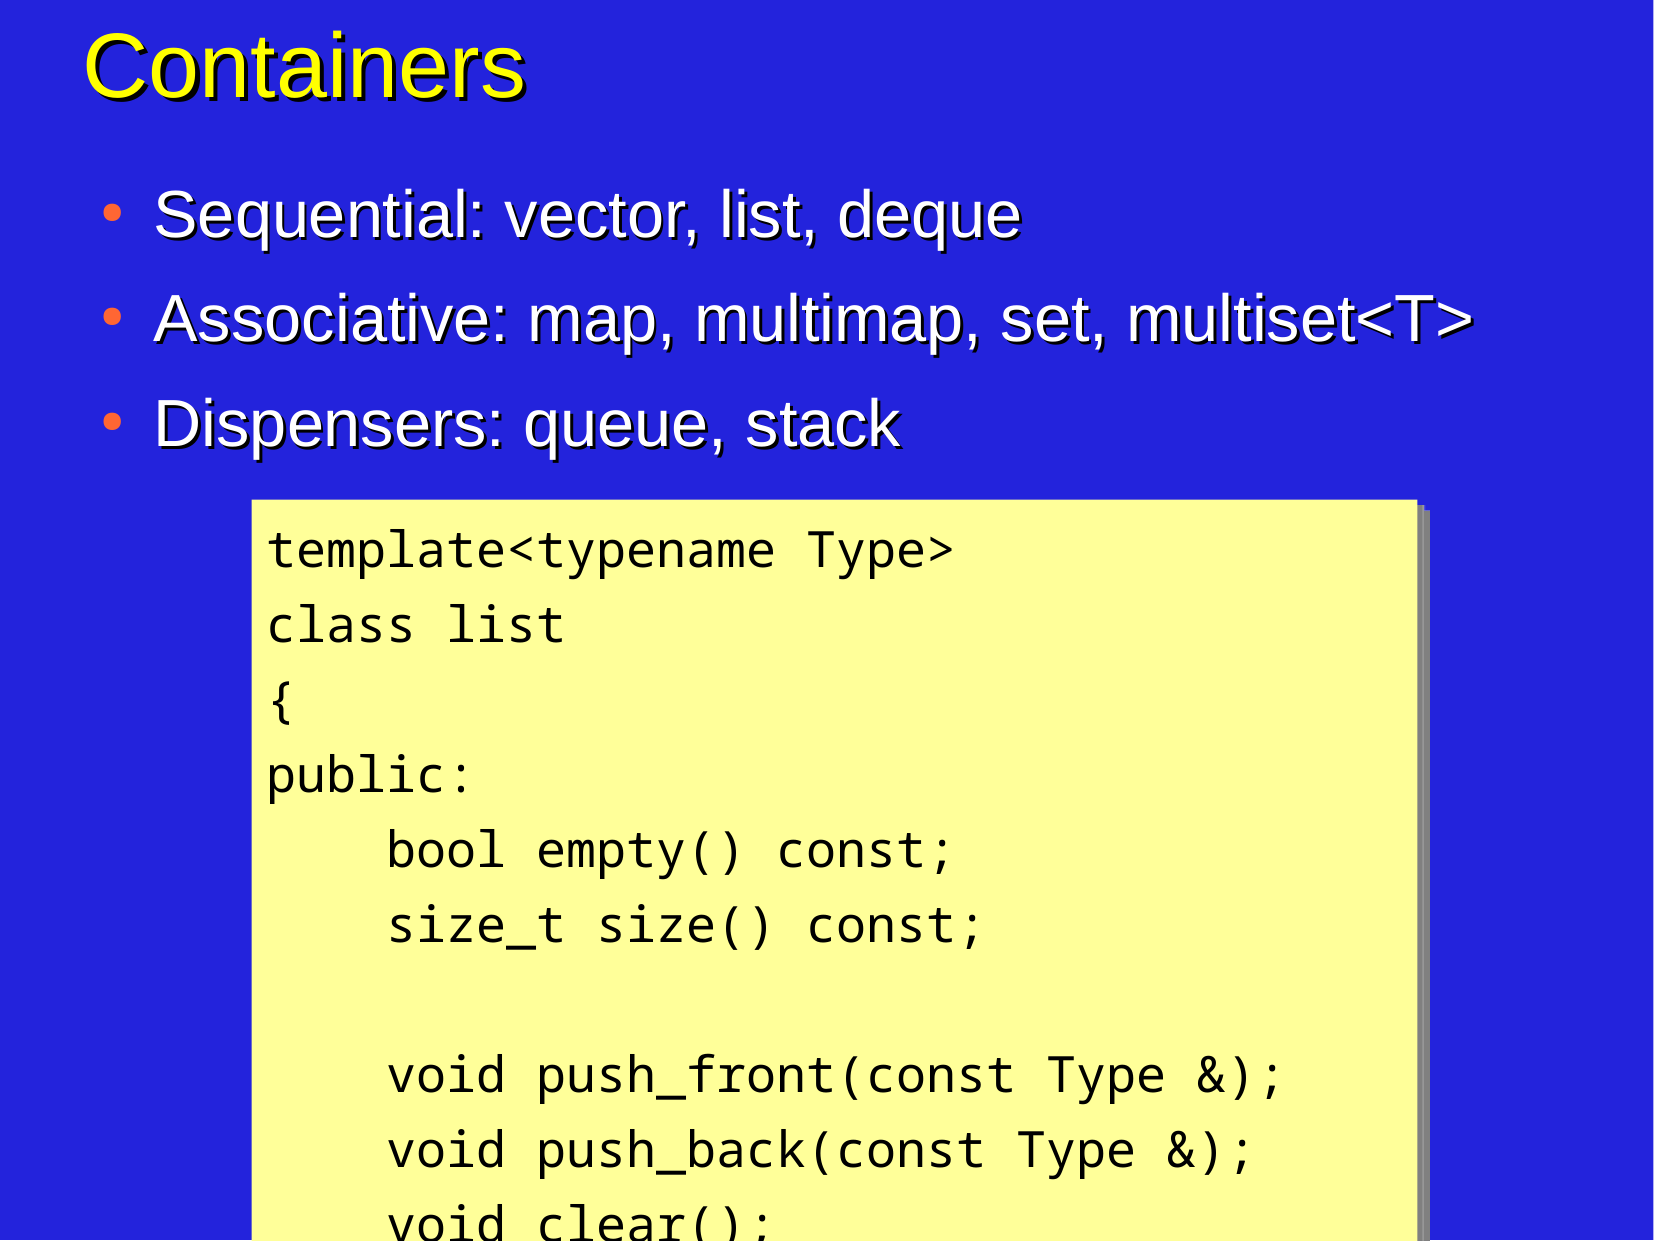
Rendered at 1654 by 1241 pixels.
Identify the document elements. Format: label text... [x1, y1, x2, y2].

title Containers [82, 2, 1571, 130]
list Sequential: vector, list, deque Associative: map, multimap, set, multiset<T> Dispensers: queue, stack [82, 177, 1571, 1182]
text_box template<typename Type> class list { public: bool empty() const; size_t size() const; void push_front(const Type &); void push_back(const Type &); void clear(); ... }; [251, 499, 1418, 1241]
